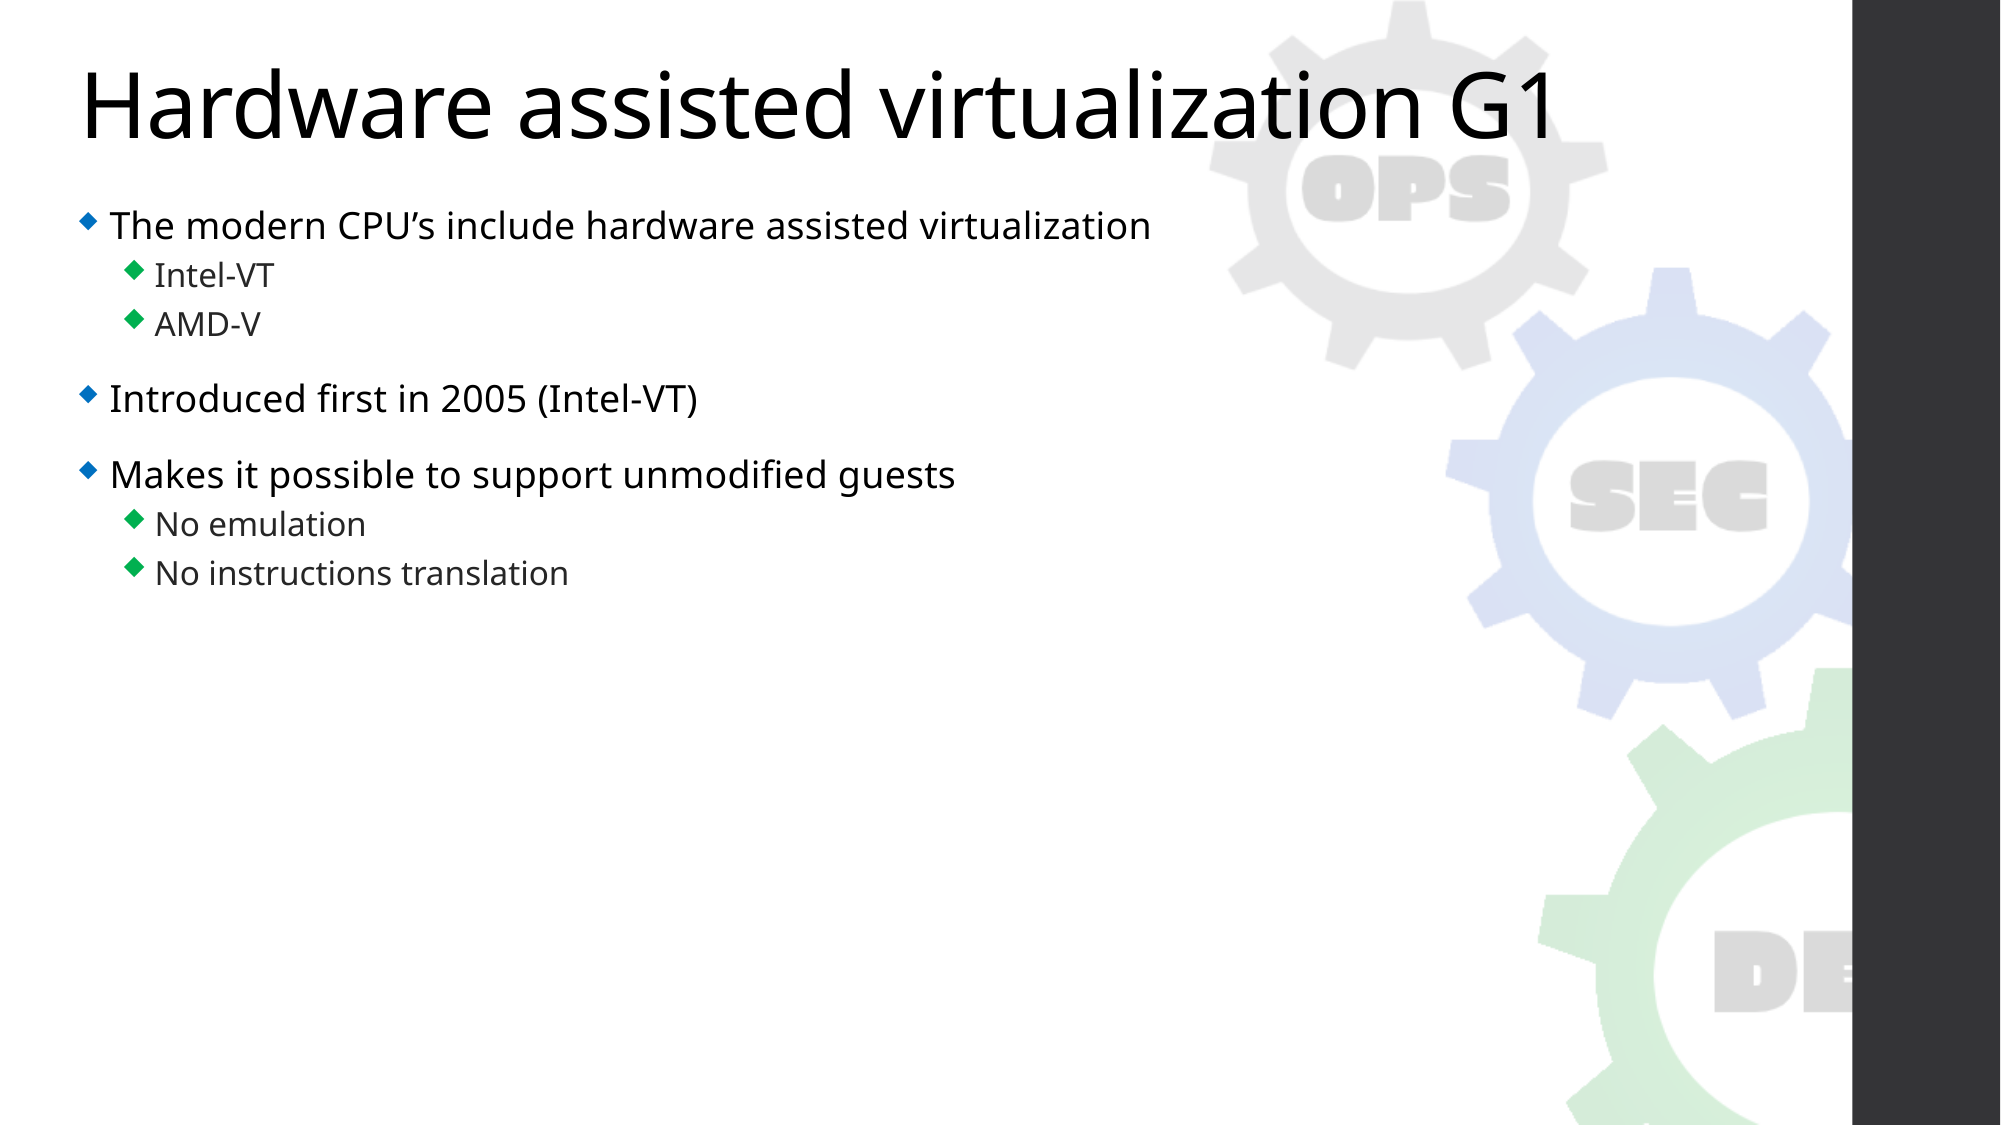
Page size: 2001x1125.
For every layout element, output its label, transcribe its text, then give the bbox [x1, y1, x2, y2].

title Hardware assisted virtualization G1 [64, 33, 1797, 166]
list The modern CPU’s include hardware assisted virtualization Intel-VT AMD-V Introduced first in 2005 (Intel-VT) Makes it possible to support unmodified guests No emulation No instructions translation [64, 198, 1797, 1073]
